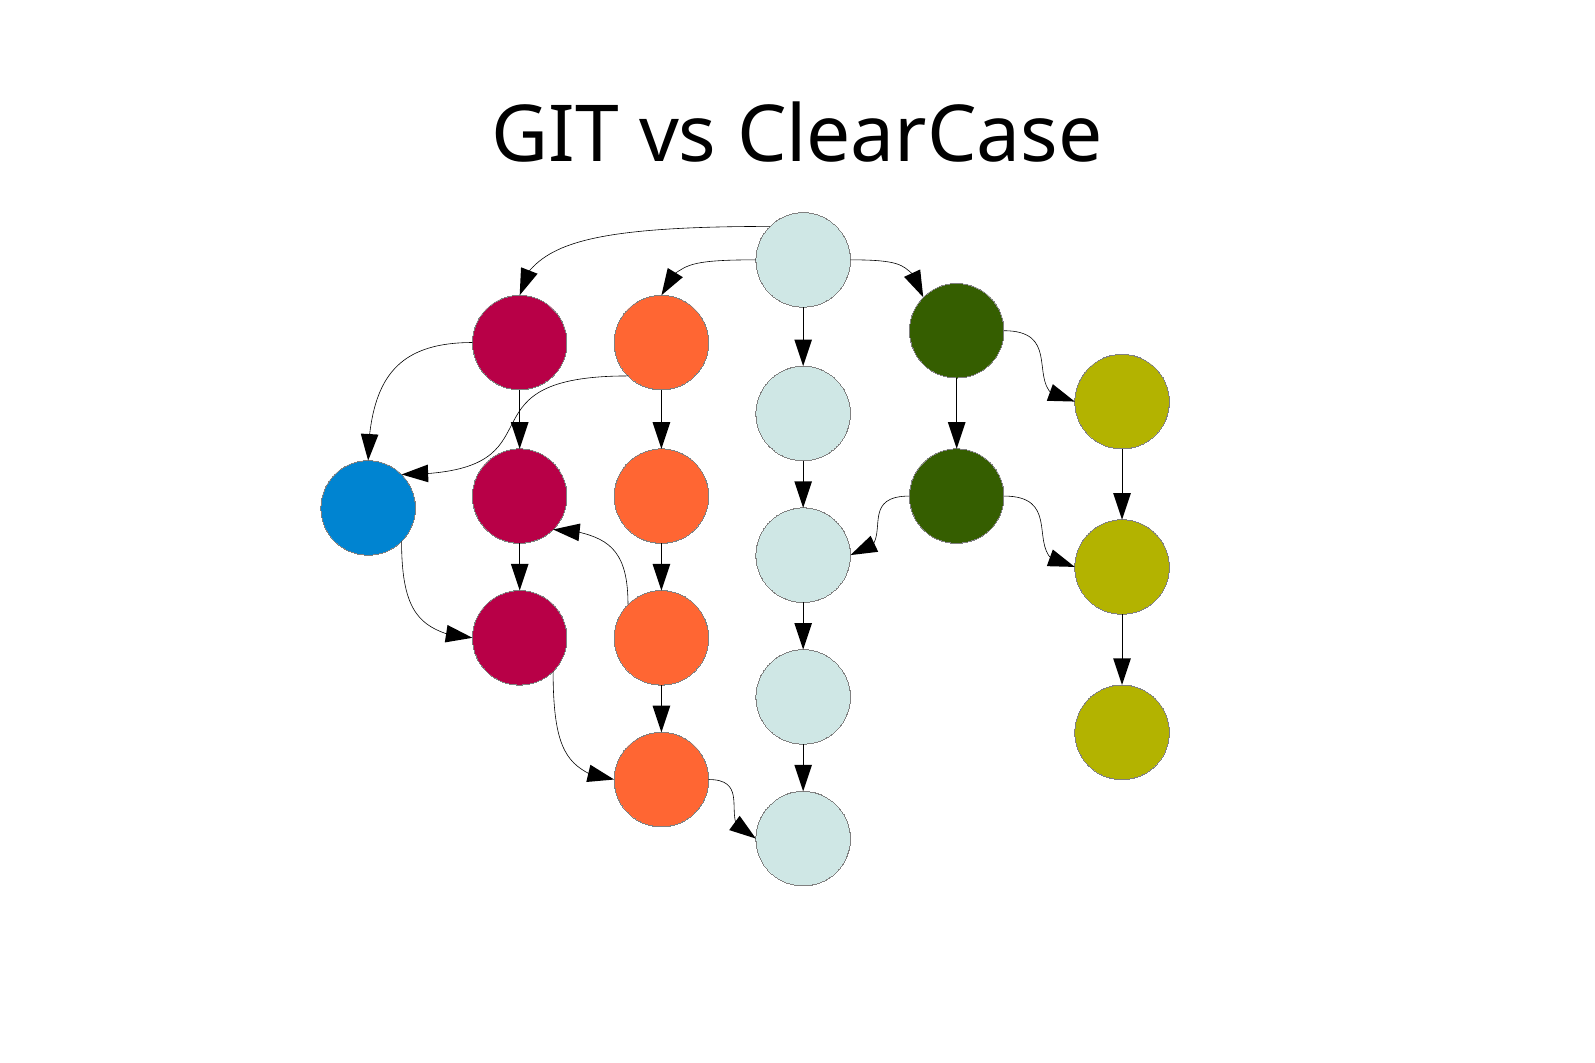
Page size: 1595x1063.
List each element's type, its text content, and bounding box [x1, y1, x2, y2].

text_box [614, 732, 709, 827]
title GIT vs ClearCase [79, 42, 1515, 220]
text_box [909, 283, 1004, 379]
text_box [472, 590, 567, 686]
text_box [755, 507, 851, 603]
text_box [1074, 519, 1170, 615]
text_box [755, 212, 851, 308]
text_box [755, 791, 851, 886]
text_box [1074, 354, 1170, 449]
text_box [614, 590, 709, 686]
text_box [472, 295, 567, 390]
text_box [614, 448, 709, 544]
text_box [755, 366, 851, 461]
text_box [320, 460, 416, 556]
text_box [472, 448, 567, 544]
text_box [755, 649, 851, 745]
text_box [909, 448, 1004, 544]
text_box [614, 295, 709, 390]
text_box [1074, 685, 1170, 780]
